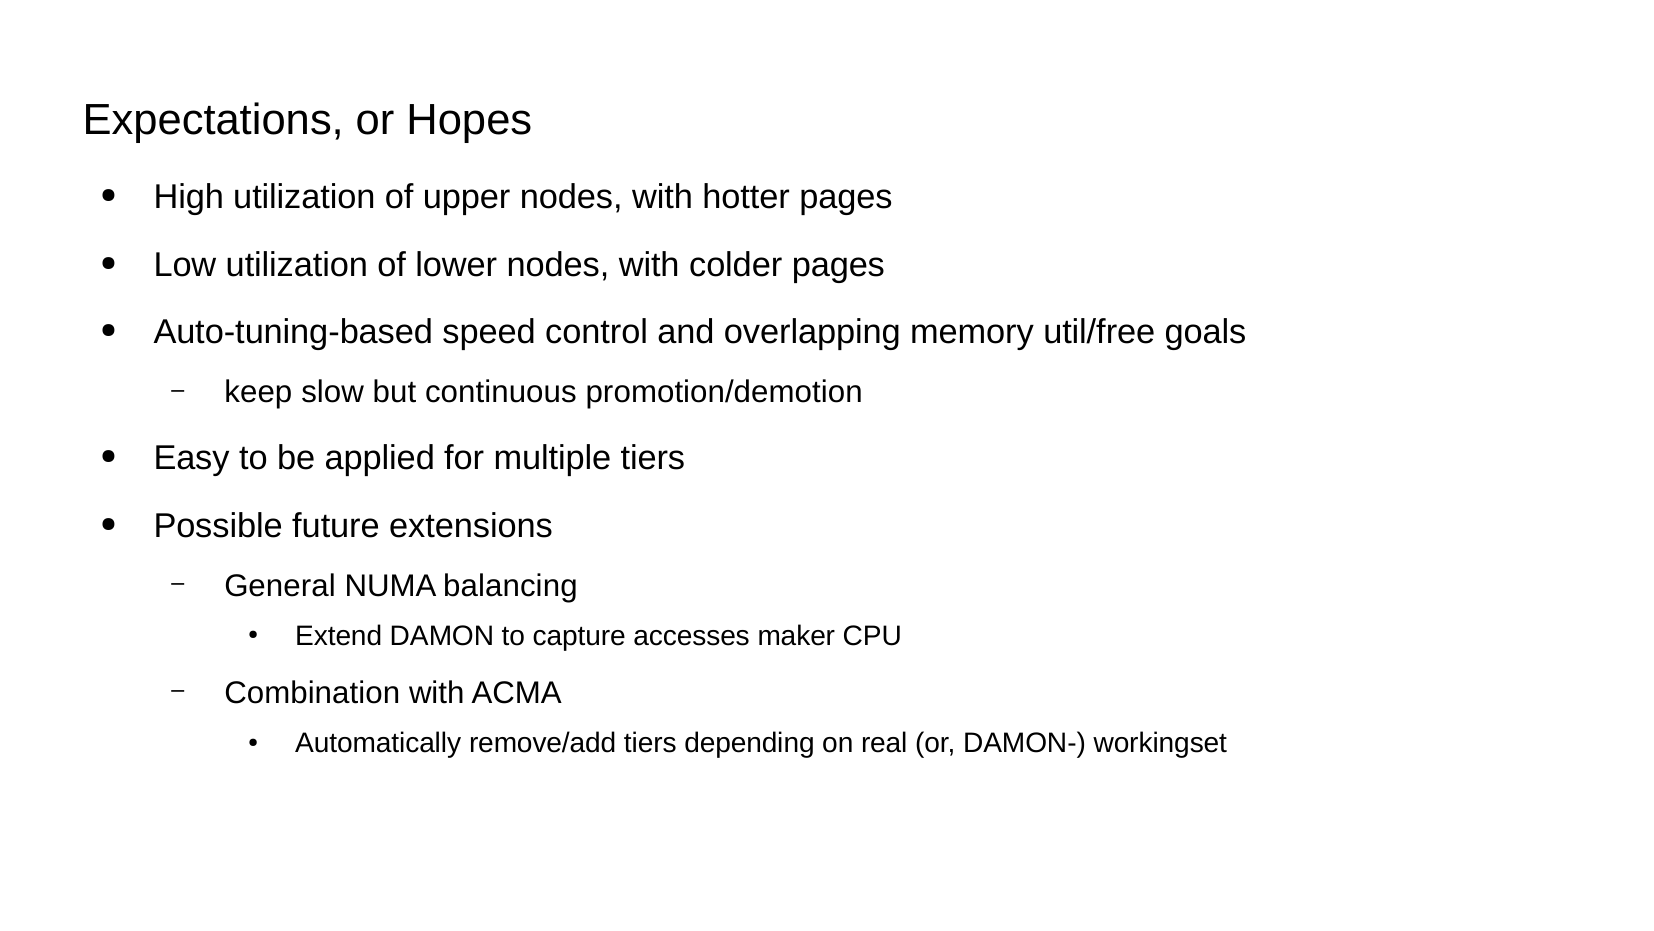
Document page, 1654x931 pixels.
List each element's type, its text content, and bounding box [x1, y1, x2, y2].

title Expectations, or Hopes [82, 81, 1571, 157]
list High utilization of upper nodes, with hotter pages Low utilization of lower nodes, with colder pages Auto-tuning-based speed control and overlapping memory util/free goals keep slow but continuous promotion/demotion Easy to be applied for multiple tiers Possible future extensions General NUMA balancing Extend DAMON to capture accesses maker CPU Combination with ACMA Automatically remove/add tiers depending on real (or, DAMON-) workingset [82, 177, 1571, 833]
